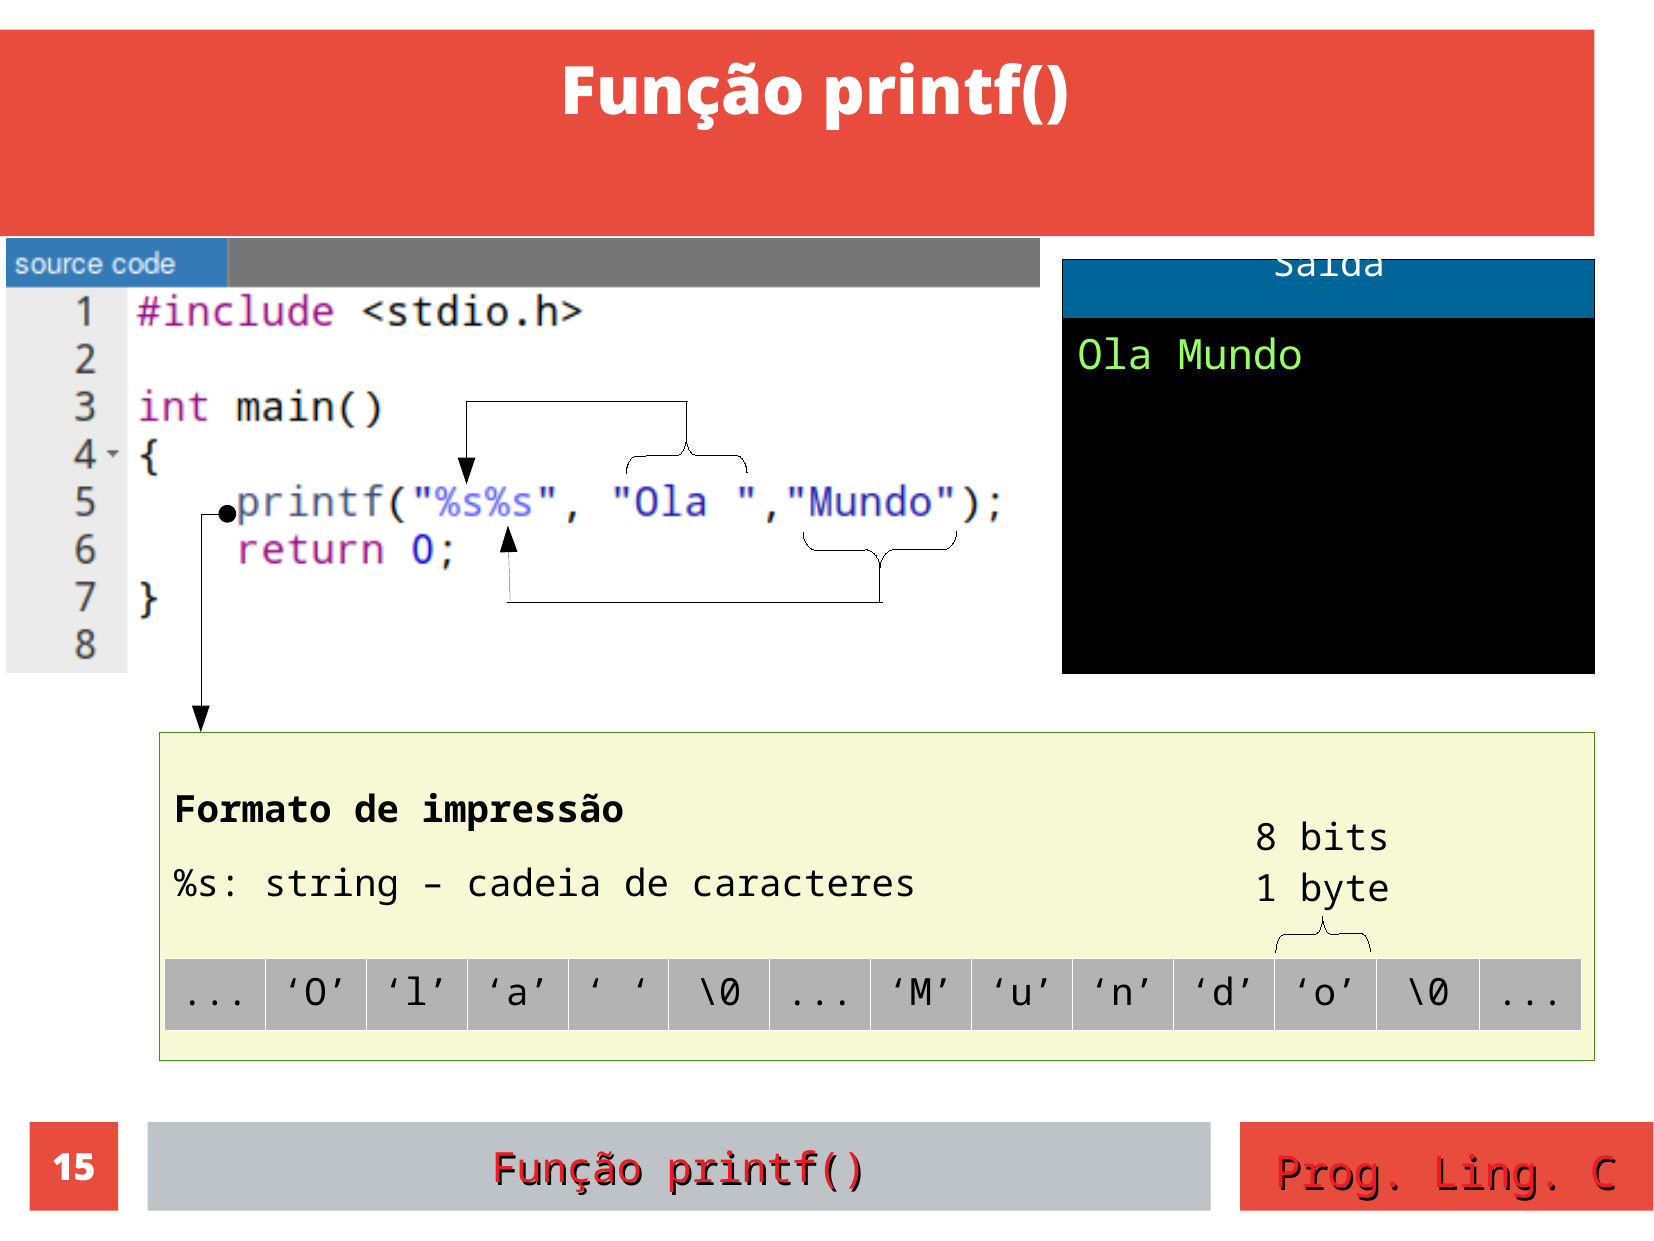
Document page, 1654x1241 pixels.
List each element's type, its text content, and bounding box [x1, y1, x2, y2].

text_box Ola Mundo [1062, 318, 1595, 674]
text_box Saída [1346, 259, 1356, 274]
picture [6, 238, 1040, 673]
title Função printf() [283, 42, 1347, 225]
table_header ‘a’ [468, 959, 568, 1030]
table_header ... [1480, 959, 1581, 1030]
table_header ‘o’ [1275, 959, 1376, 1030]
table_header \0 [669, 959, 769, 1030]
text_box 8 bits 1 byte [1240, 803, 1405, 909]
text_box Prog. Ling. C [1233, 1133, 1654, 1202]
table_header ‘l’ [367, 959, 467, 1030]
table_header ‘u’ [972, 959, 1072, 1030]
table_header ... [165, 959, 265, 1030]
table_header ‘O’ [266, 959, 366, 1030]
table_header ‘M’ [871, 959, 971, 1030]
table_header ‘d’ [1174, 959, 1274, 1030]
text_box Formato de impressão %s: string – cadeia de caracteres [159, 732, 1595, 1061]
table_header \0 [1377, 959, 1479, 1030]
text_box Função printf() [197, 1133, 1162, 1199]
table_header ... [770, 959, 870, 1030]
table_header ‘ ‘ [569, 959, 668, 1030]
table_header ‘n’ [1073, 959, 1173, 1030]
text_box Saída [1062, 259, 1595, 318]
